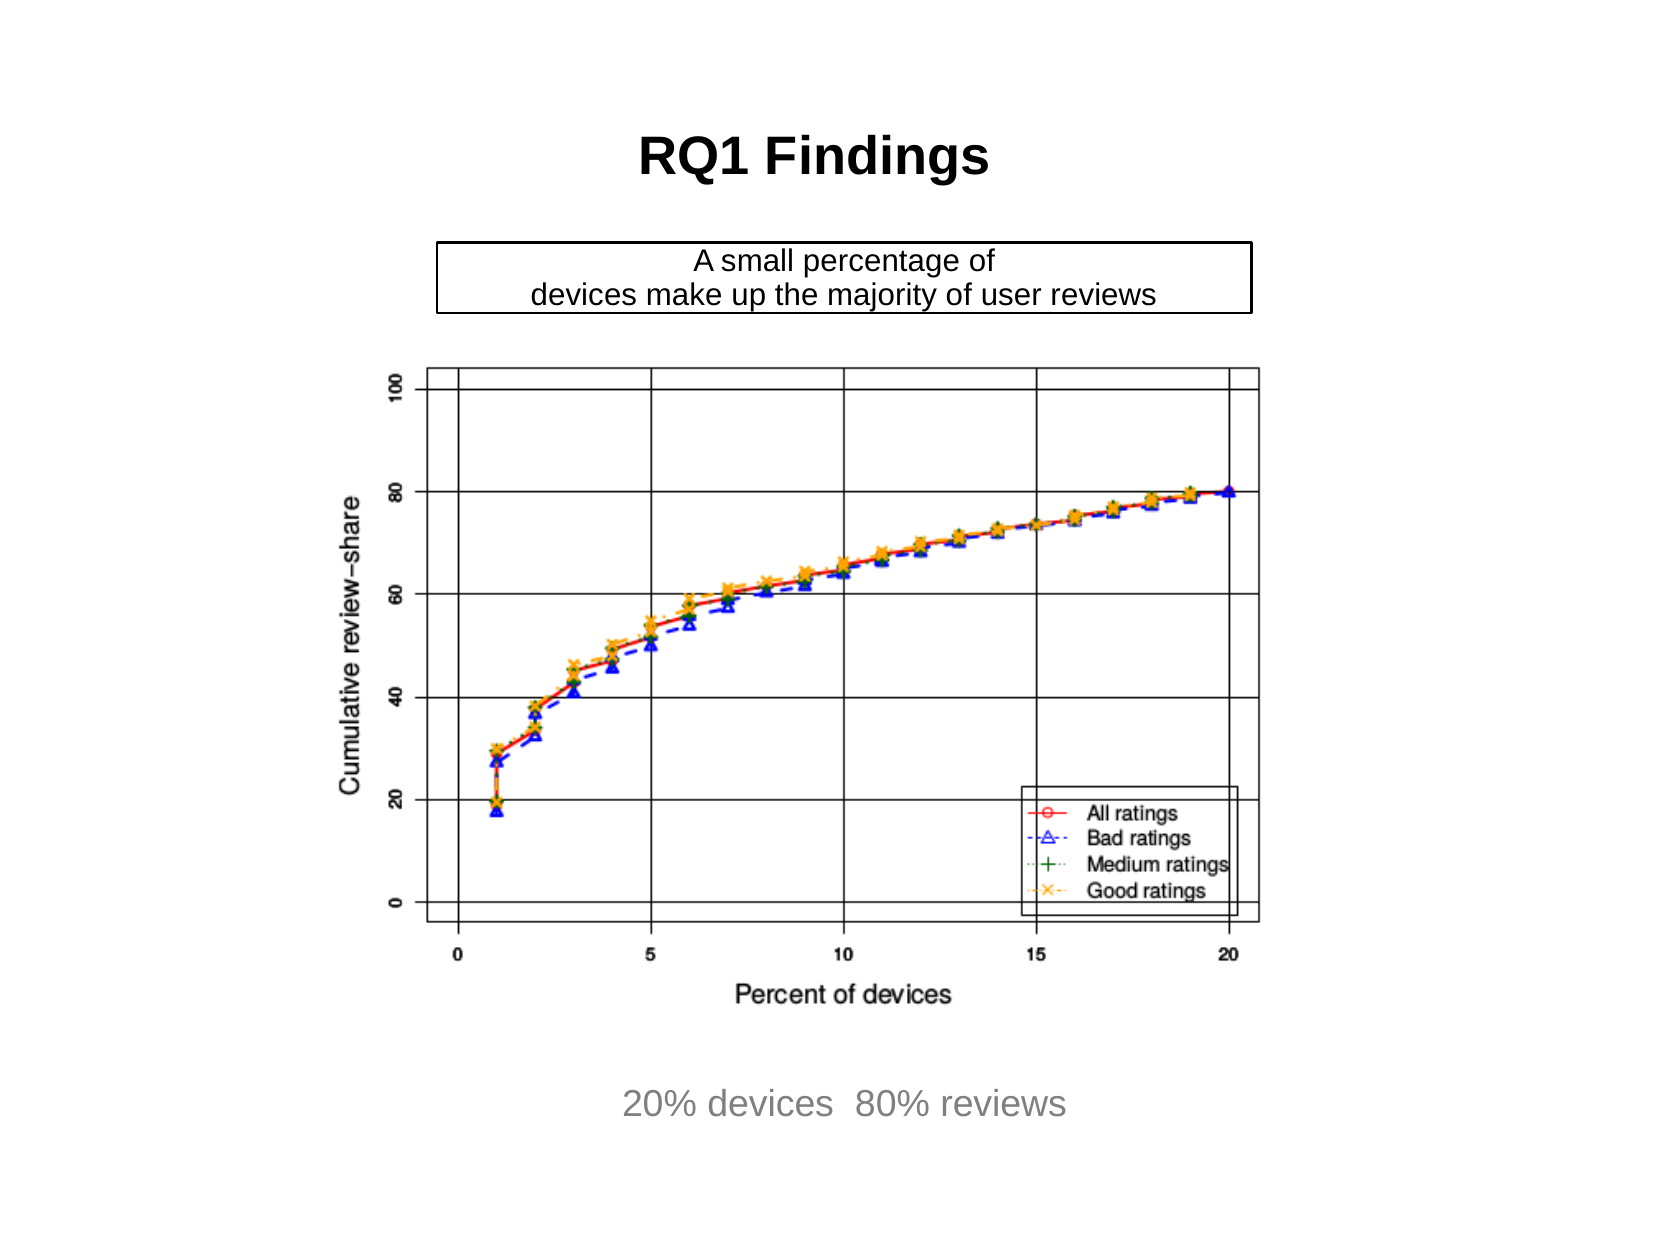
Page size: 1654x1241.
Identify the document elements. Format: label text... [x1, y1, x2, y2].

text_box 20% devices 80% reviews [448, 1074, 1241, 1132]
picture [295, 328, 1331, 1040]
text_box RQ1 Findings [496, 118, 1134, 194]
text_box A small percentage of devices make up the majority of user reviews [437, 242, 1252, 313]
